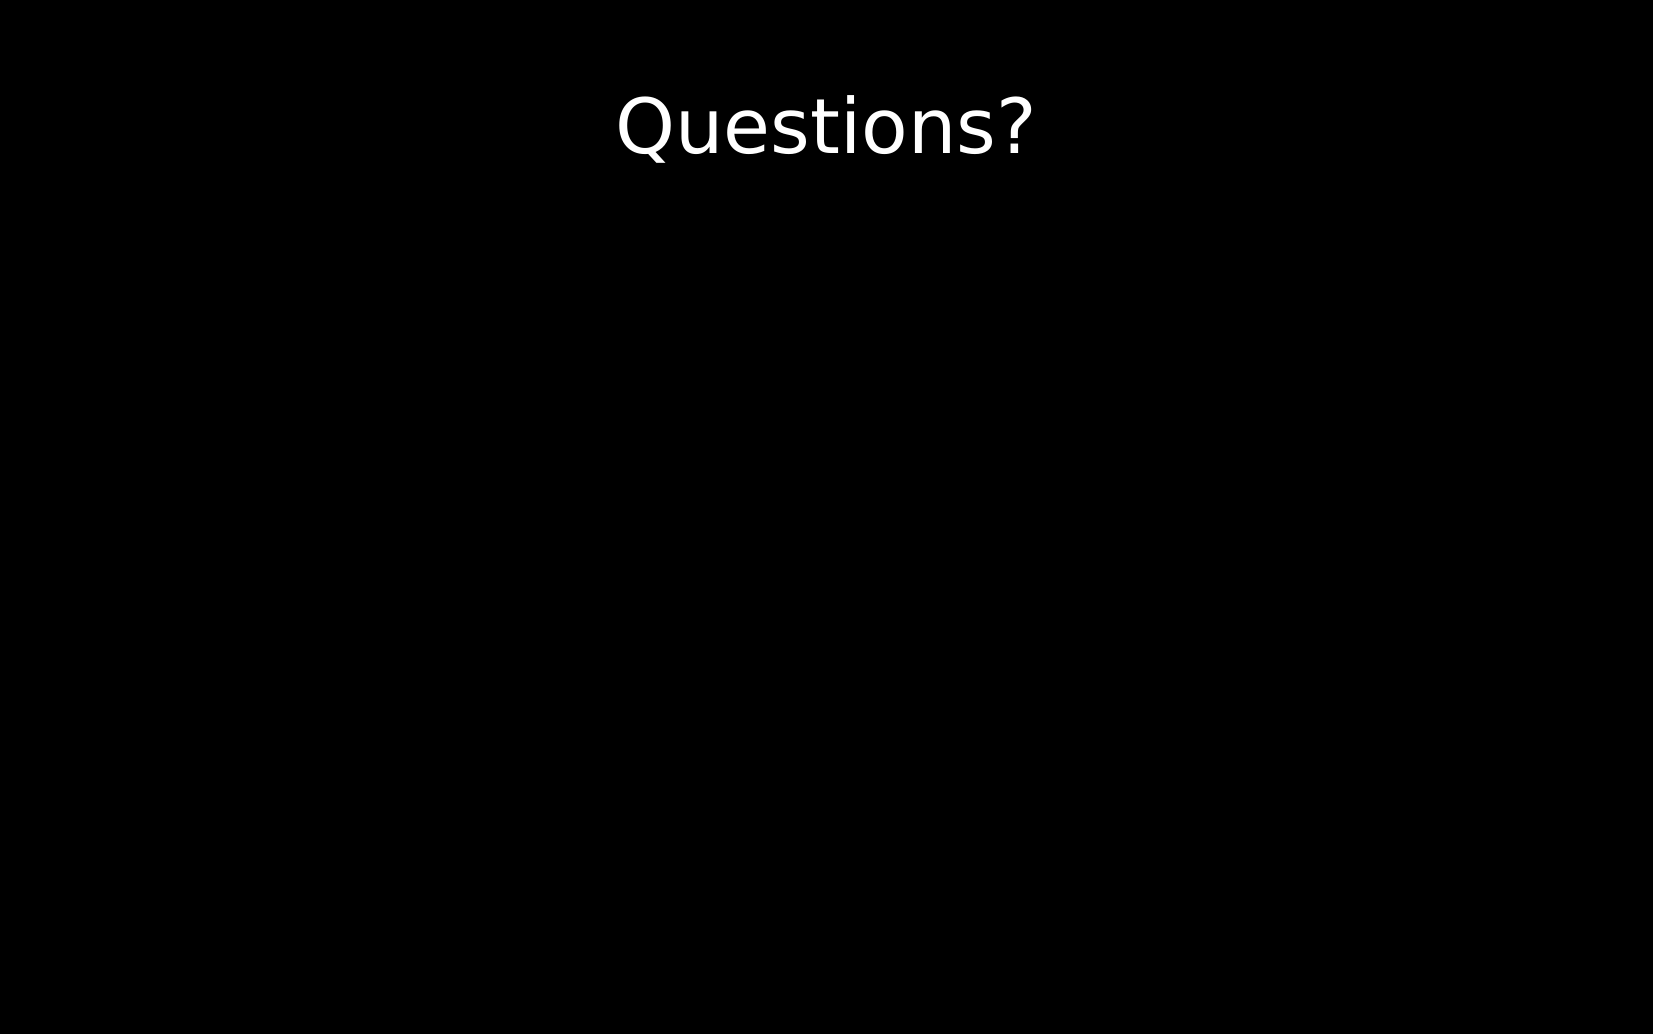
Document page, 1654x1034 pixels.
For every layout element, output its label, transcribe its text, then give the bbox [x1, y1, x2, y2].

title Questions? [82, 41, 1571, 214]
